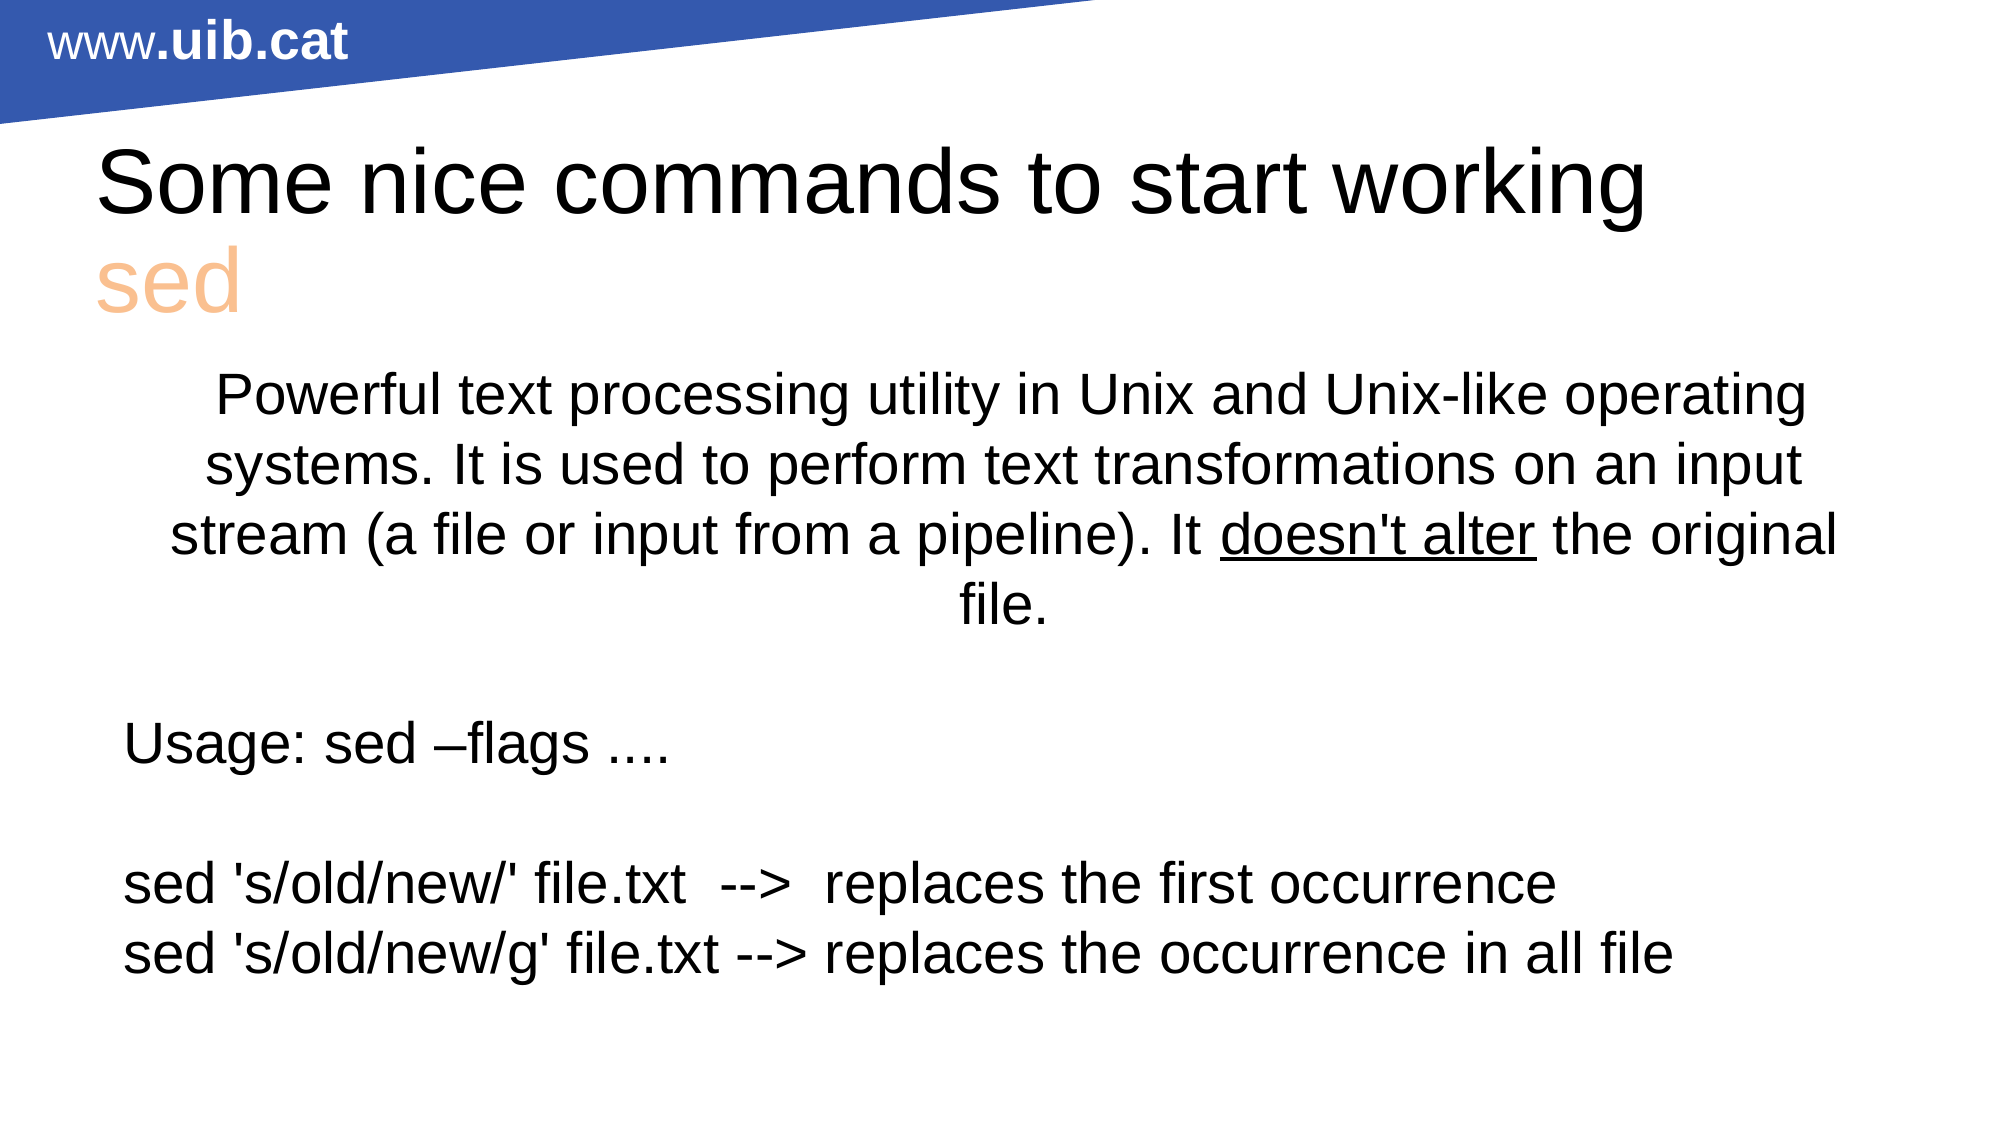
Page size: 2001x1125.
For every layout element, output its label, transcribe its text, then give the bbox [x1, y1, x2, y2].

text_box Powerful text processing utility in Unix and Unix-like operating systems. It is used to perform text transformations on an input stream (a file or input from a pipeline). It doesn't alter the original file. Usage: sed –flags .... sed 's/old/new/' file.txt --> replaces the first occurrence sed 's/old/new/g' file.txt --> replaces the occurrence in all file [108, 348, 1902, 1064]
title Some nice commands to start working sed [95, 139, 1896, 328]
